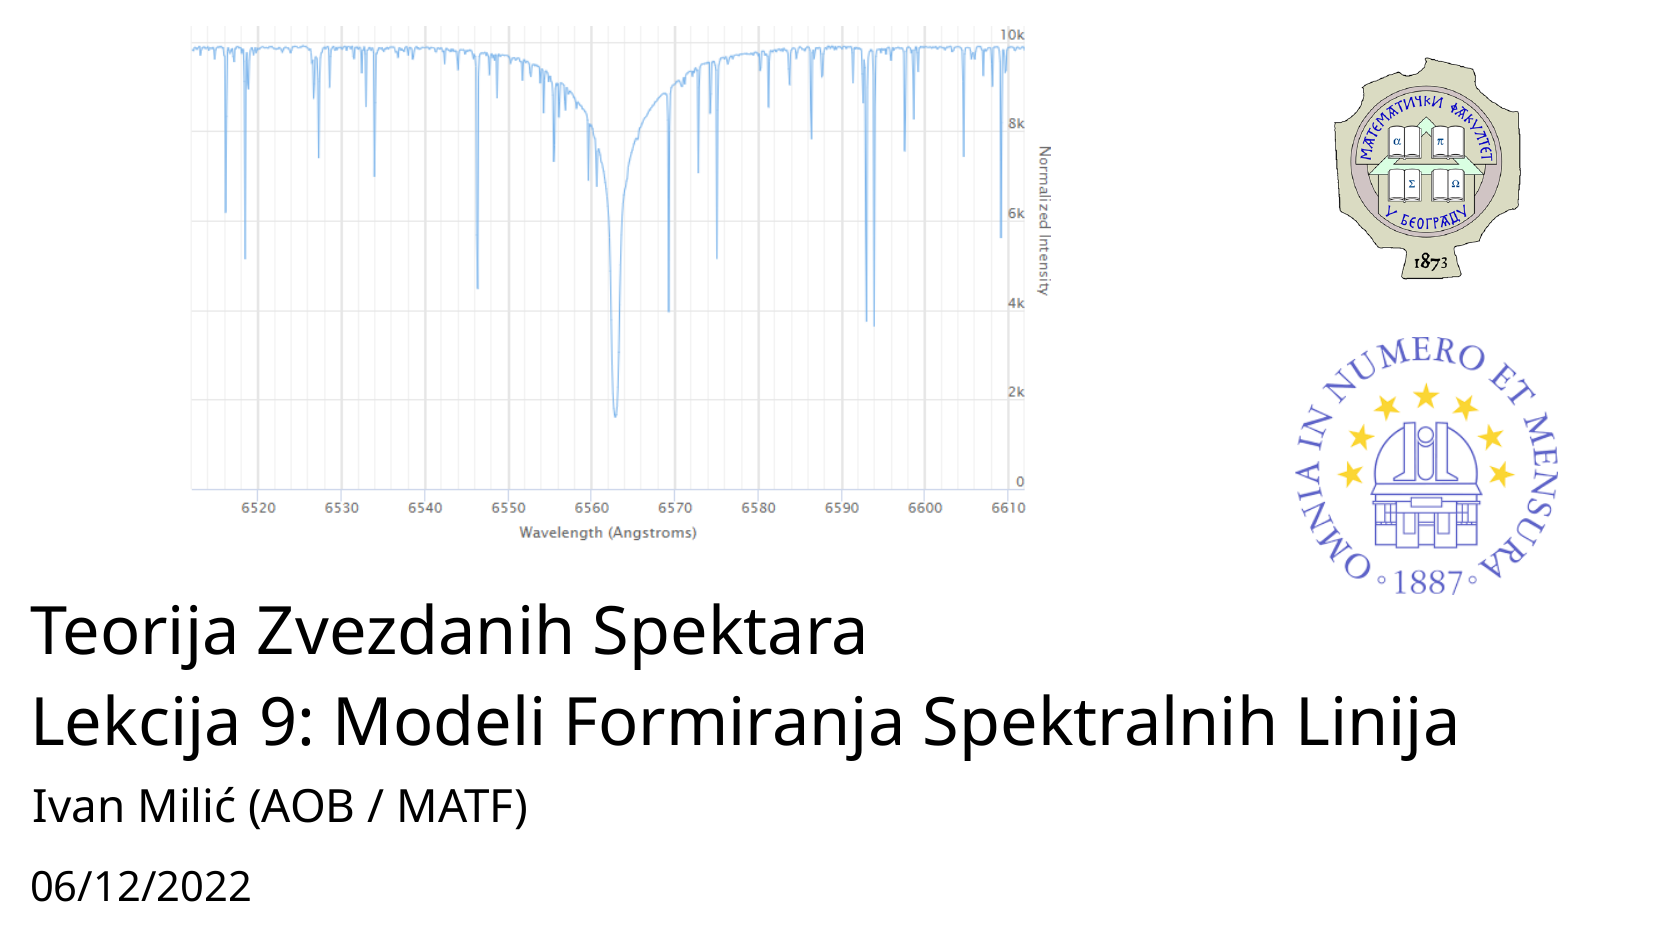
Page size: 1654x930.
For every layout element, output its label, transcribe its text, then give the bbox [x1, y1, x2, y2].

picture [187, 26, 1051, 544]
picture [1237, 25, 1616, 310]
text_box Teorija Zvezdanih Spektara Lekcija 9: Modeli Formiranja Spektralnih Linija [30, 583, 1595, 765]
picture [1295, 337, 1558, 595]
text_box Ivan Milić (AOB / MATF) [18, 765, 1331, 847]
subtitle 06/12/2022 [30, 847, 1530, 923]
